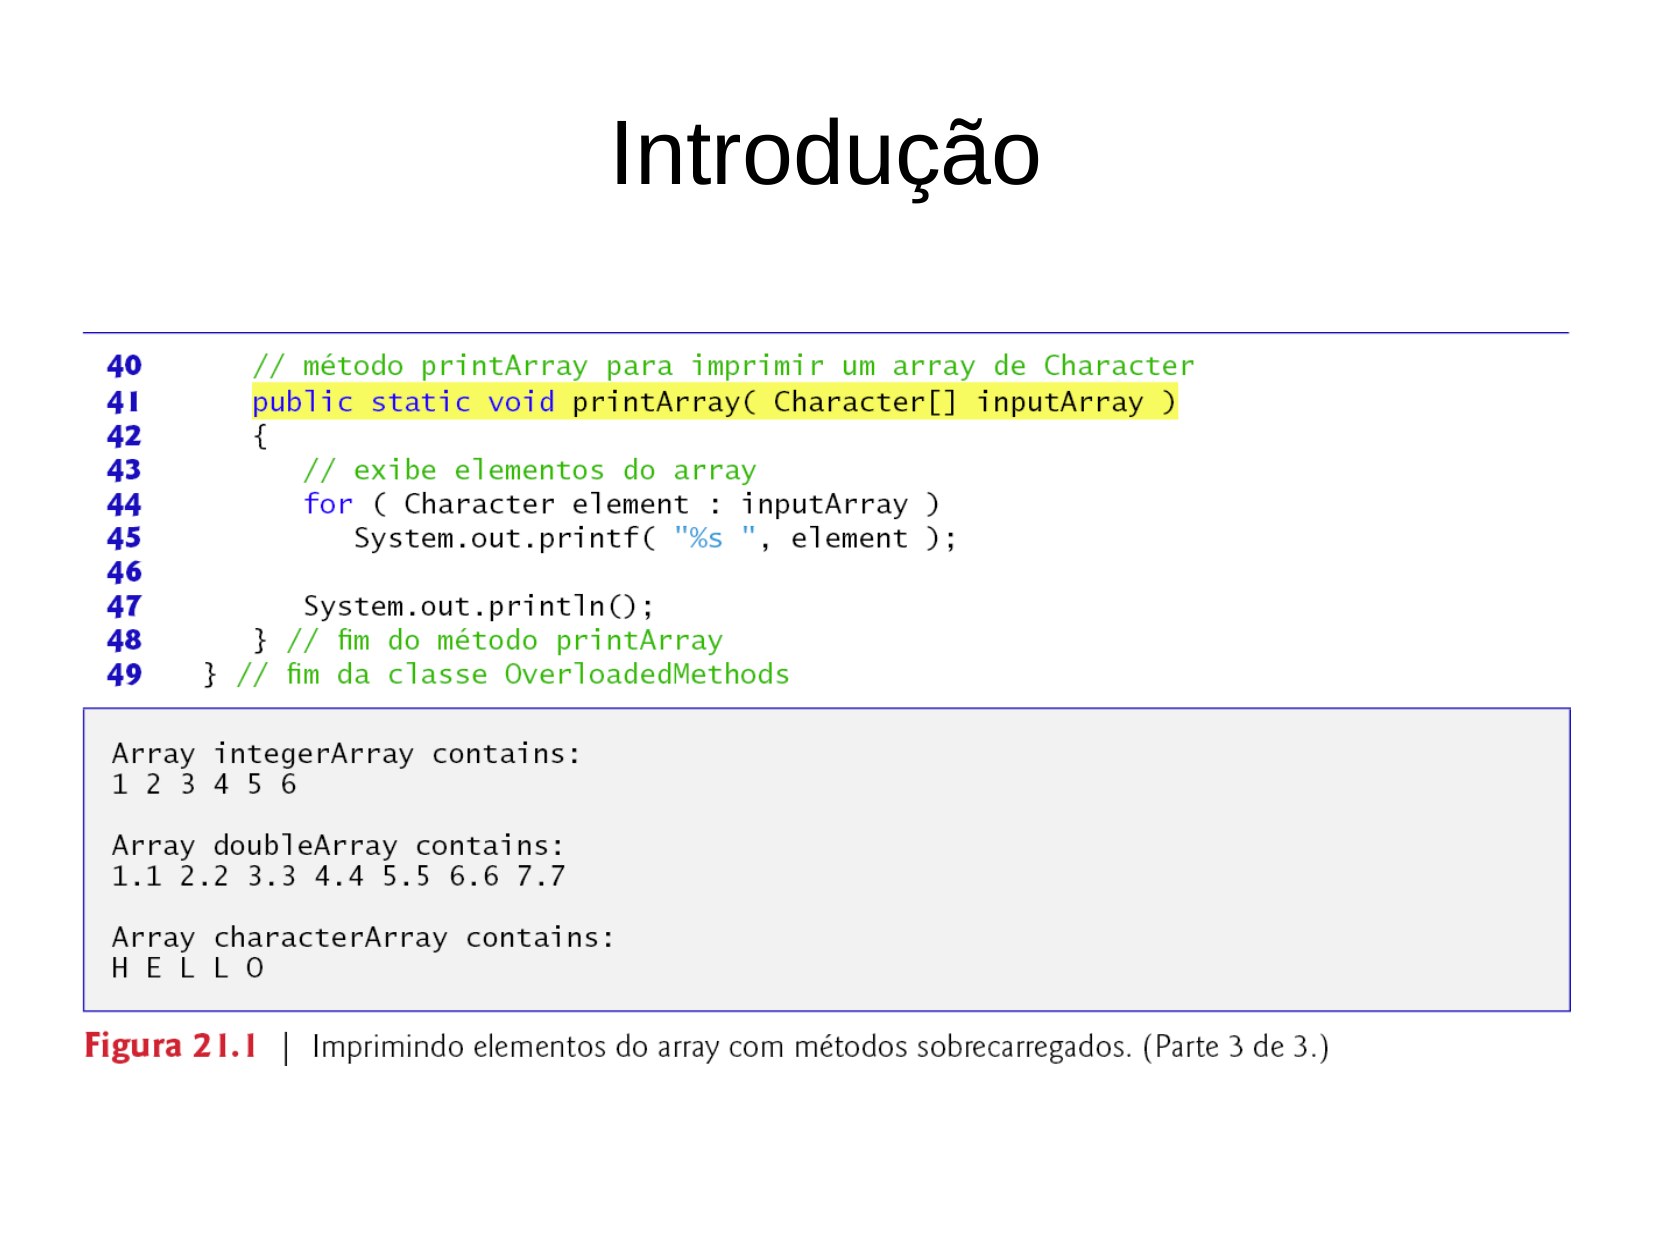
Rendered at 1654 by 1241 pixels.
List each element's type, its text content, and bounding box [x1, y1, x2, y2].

title Introdução [82, 49, 1571, 257]
picture [82, 332, 1571, 1066]
